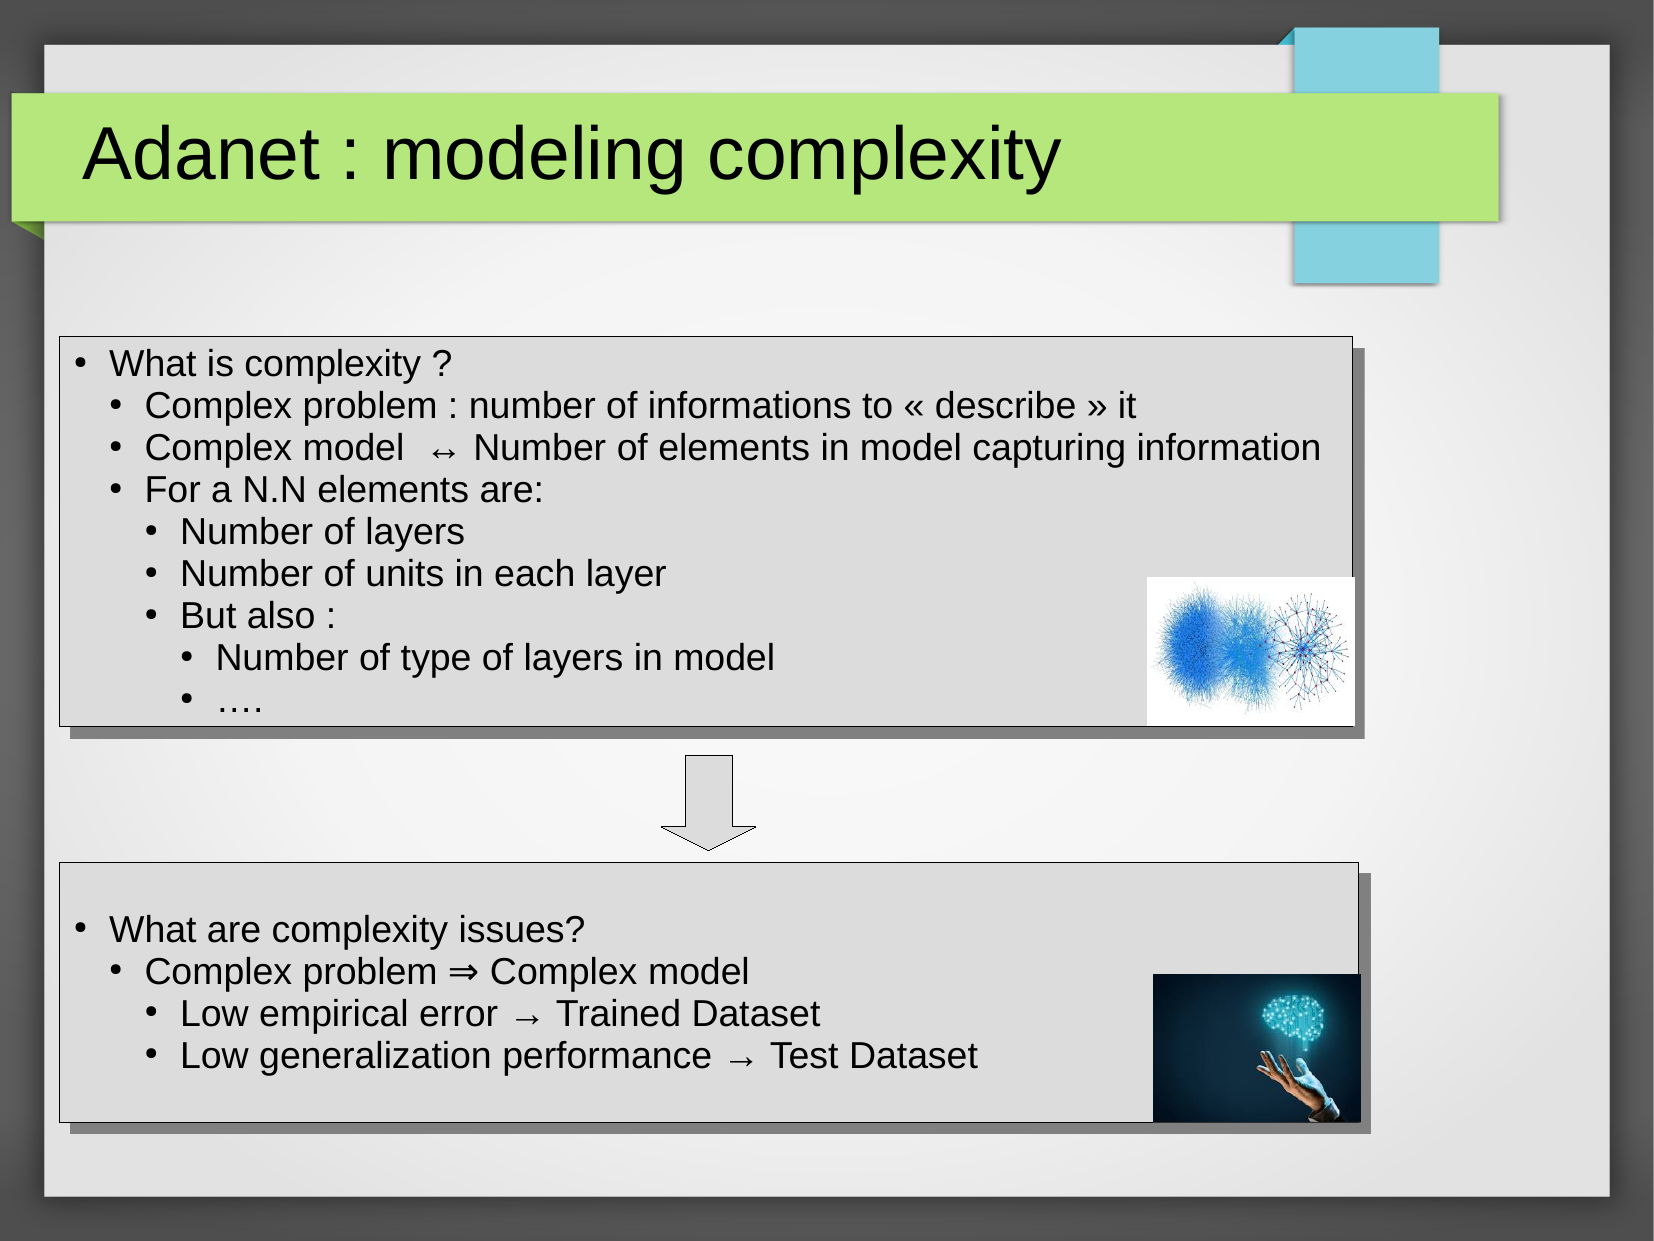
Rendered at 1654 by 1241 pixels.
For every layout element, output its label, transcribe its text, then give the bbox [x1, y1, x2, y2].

text_box What is complexity ? Complex problem : number of informations to « describe » it Complex model ↔ Number of elements in model capturing information For a N.N elements are: Number of layers Number of units in each layer But also : Number of type of layers in model …. [59, 336, 1353, 727]
text_box What are complexity issues? Complex problem ⇒ Complex model Low empirical error → Trained Dataset Low generalization performance → Test Dataset [59, 862, 1359, 1123]
title Adanet : modeling complexity [82, 94, 1264, 213]
text_box [661, 755, 756, 851]
picture [0, 0, 1654, 1241]
